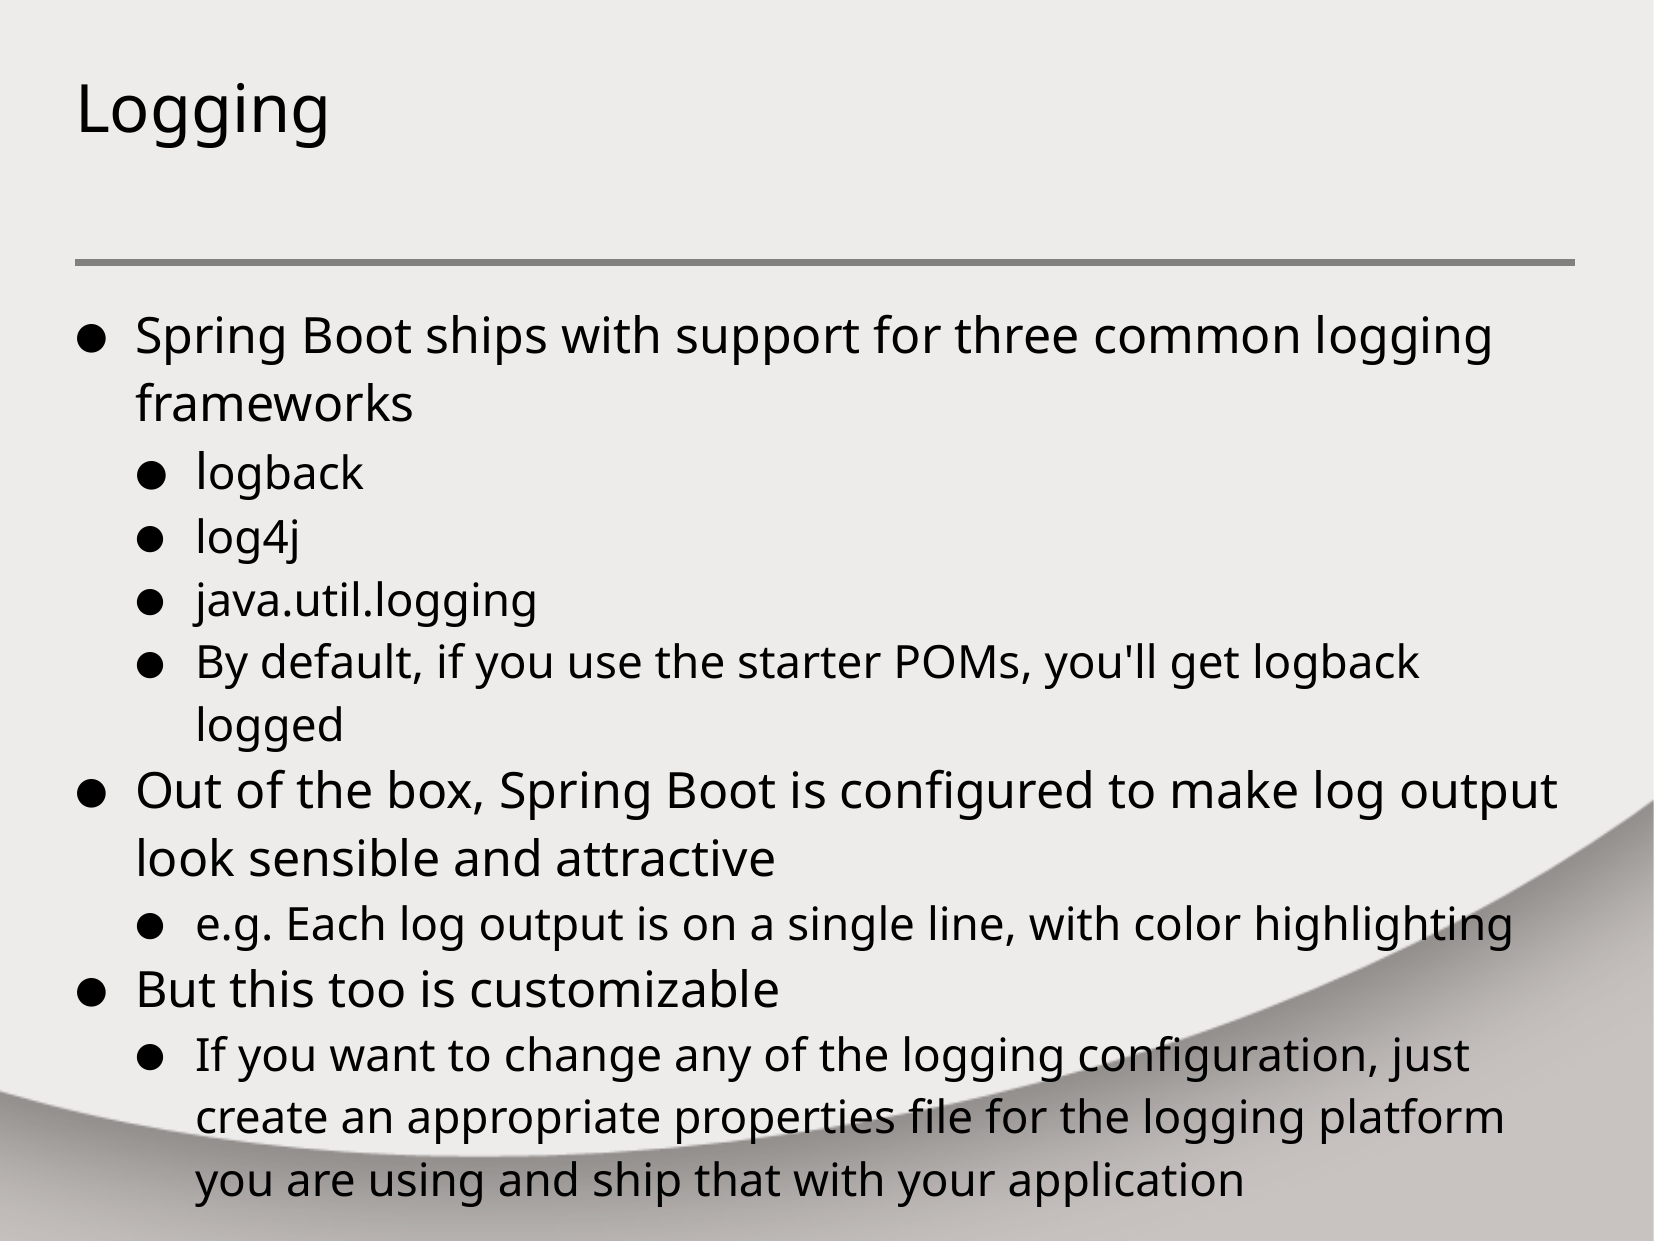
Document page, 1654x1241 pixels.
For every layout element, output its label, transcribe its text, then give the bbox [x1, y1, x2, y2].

picture [0, 0, 1654, 1241]
title Logging [75, 77, 1576, 228]
list Spring Boot ships with support for three common logging frameworks logback log4j java.util.logging By default, if you use the starter POMs, you'll get logback logged Out of the box, Spring Boot is configured to make log output look sensible and attractive e.g. Each log output is on a single line, with color highlighting But this too is customizable If you want to change any of the logging configuration, just create an appropriate properties file for the logging platform you are using and ship that with your application [75, 299, 1576, 1163]
